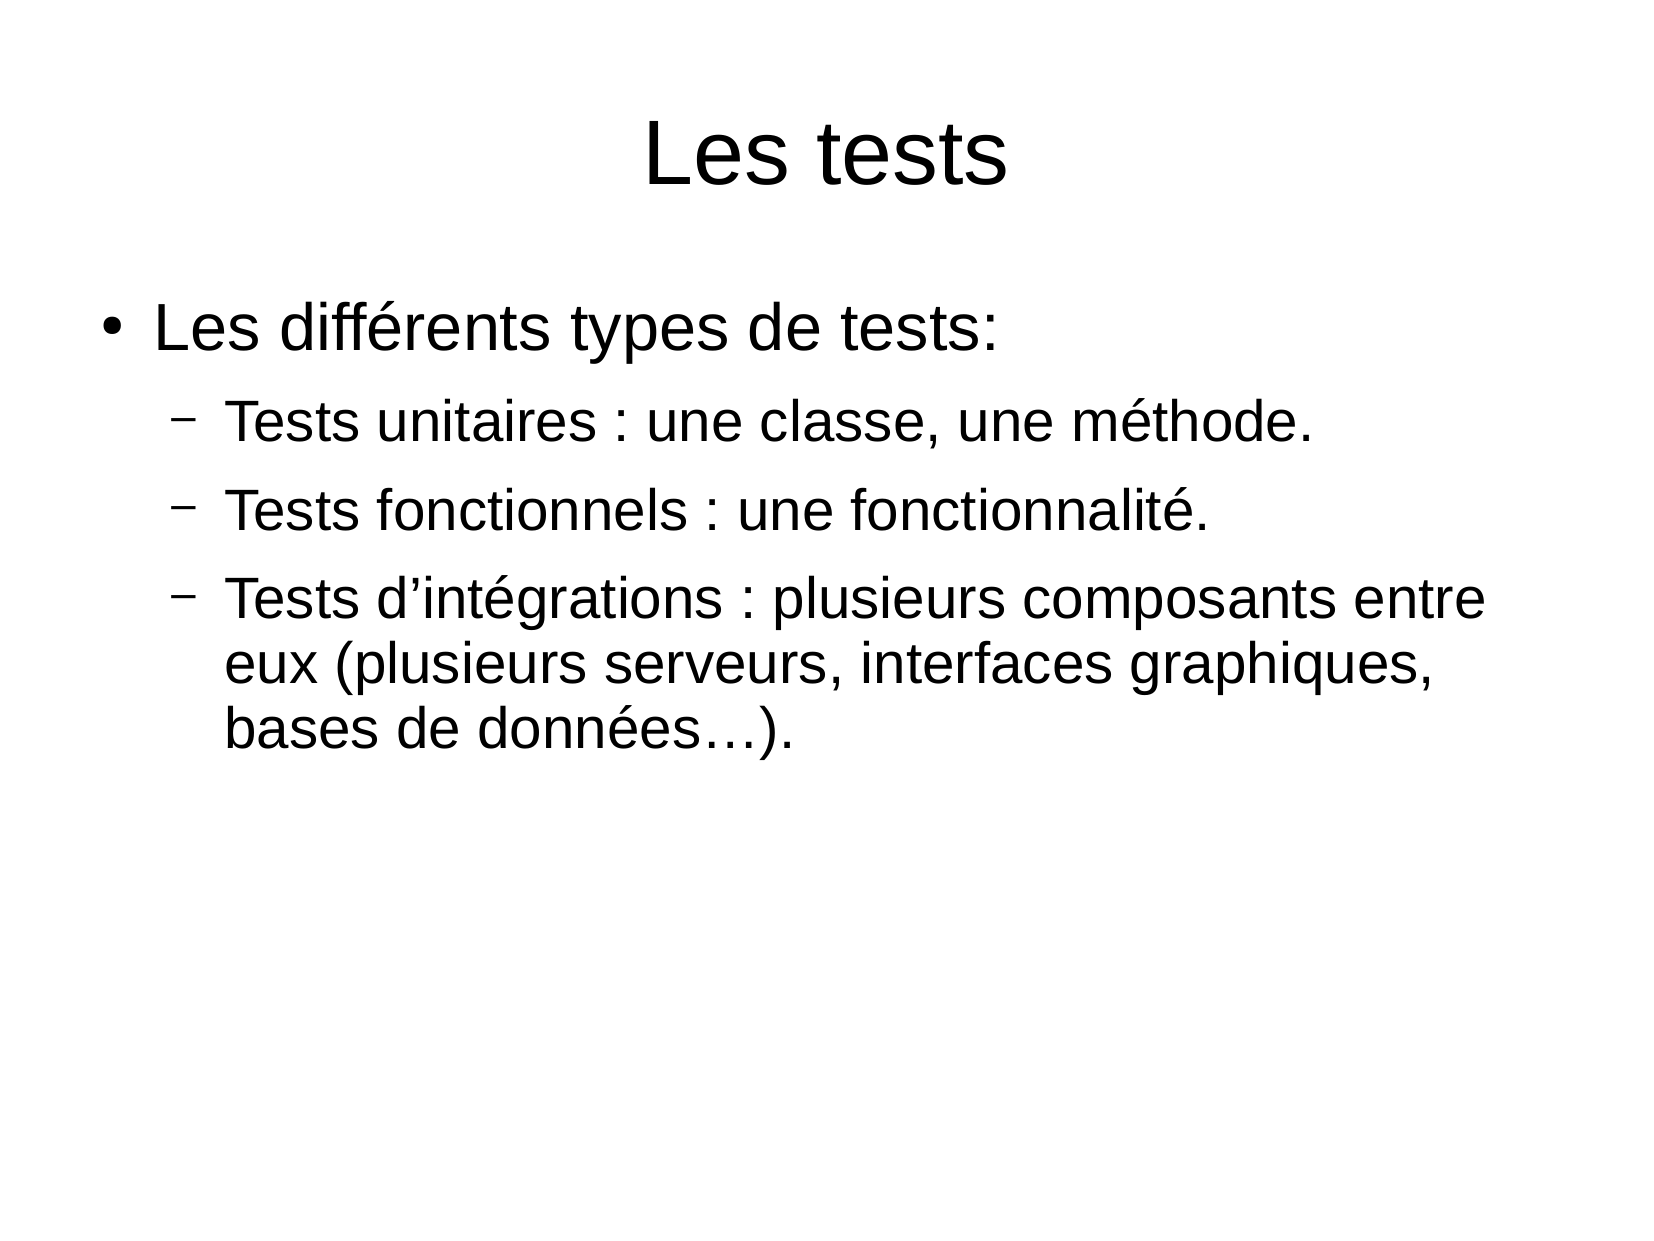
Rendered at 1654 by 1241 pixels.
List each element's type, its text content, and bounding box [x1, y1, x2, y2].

list Les différents types de tests: Tests unitaires : une classe, une méthode. Tests fonctionnels : une fonctionnalité. Tests d’intégrations : plusieurs composants entre eux (plusieurs serveurs, interfaces graphiques, bases de données…). [82, 290, 1571, 1010]
title Les tests [82, 49, 1571, 257]
